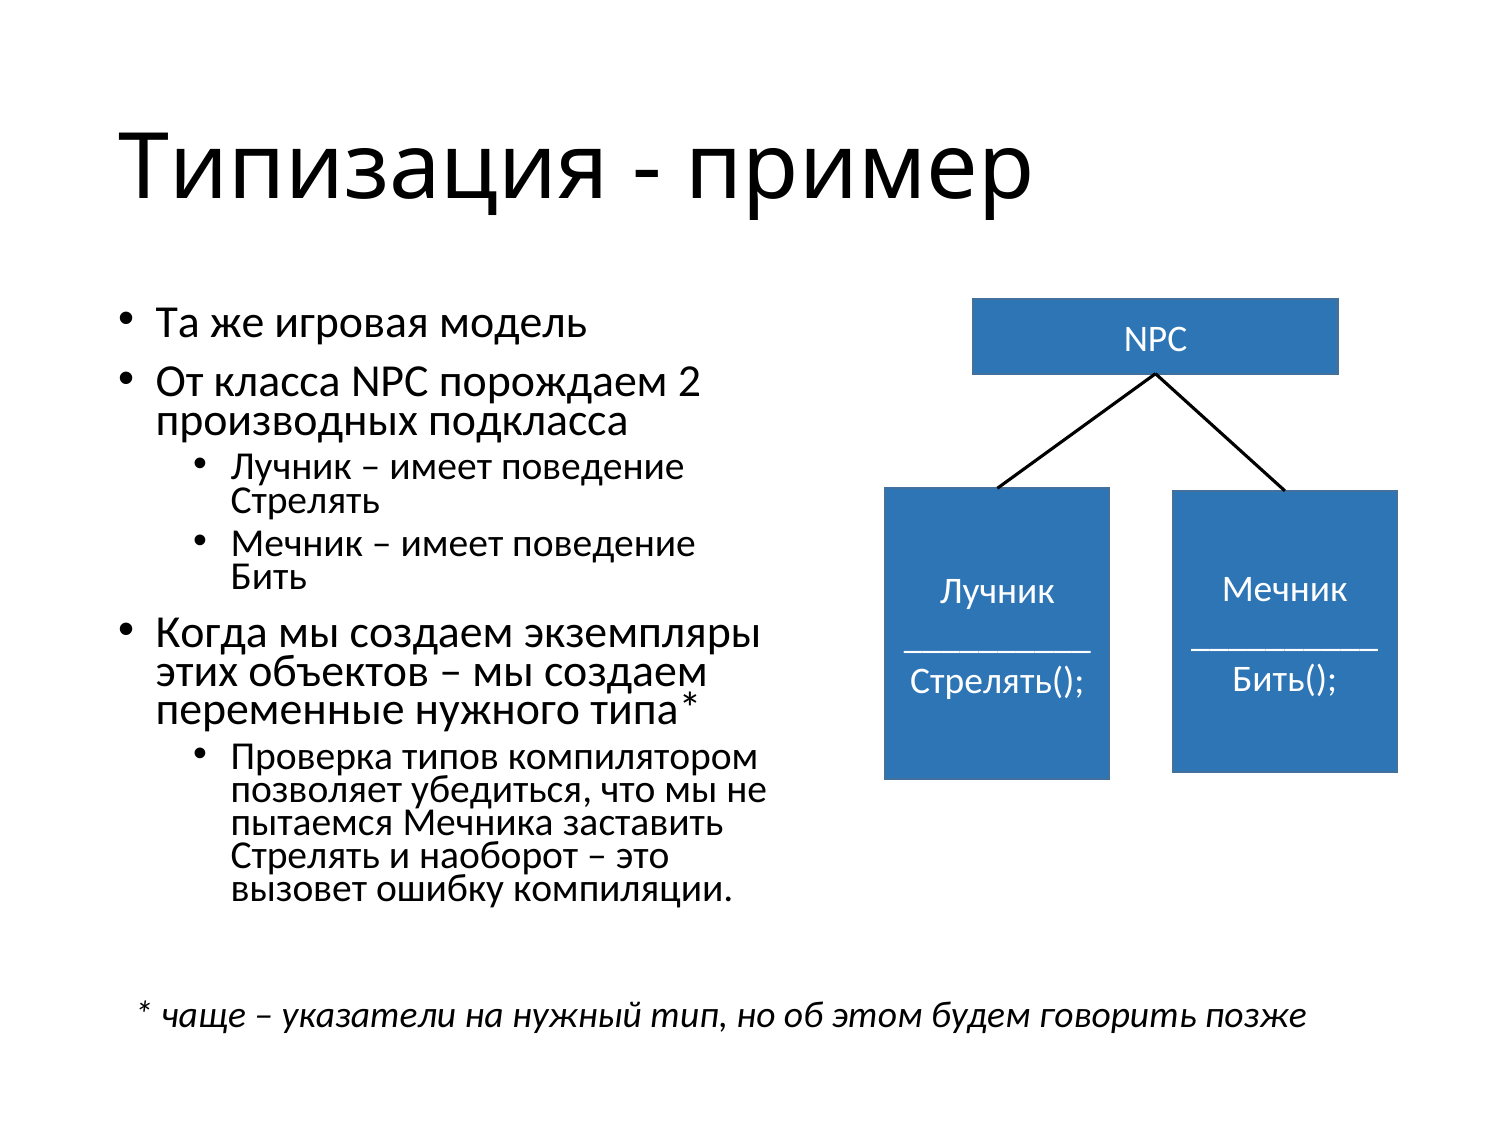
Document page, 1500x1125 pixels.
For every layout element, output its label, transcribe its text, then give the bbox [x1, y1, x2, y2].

text_box NPC [973, 299, 1338, 374]
list Та же игровая модель От класса NPC порождаем 2 производных подкласса Лучник – имеет поведение Стрелять Мечник – имеет поведение Бить Когда мы создаем экземпляры этих объектов – мы создаем переменные нужного типа* Проверка типов компилятором позволяет убедиться, что мы не пытаемся Мечника заставить Стрелять и наоборот – это вызовет ошибку компиляции. [103, 299, 788, 1014]
text_box Мечник __________ Бить(); [1172, 490, 1397, 772]
title Типизация - пример [103, 59, 1397, 278]
text_box * чаще – указатели на нужный тип, но об этом будем говорить позже [119, 982, 1348, 1043]
text_box Лучник __________ Стрелять(); [885, 488, 1110, 779]
